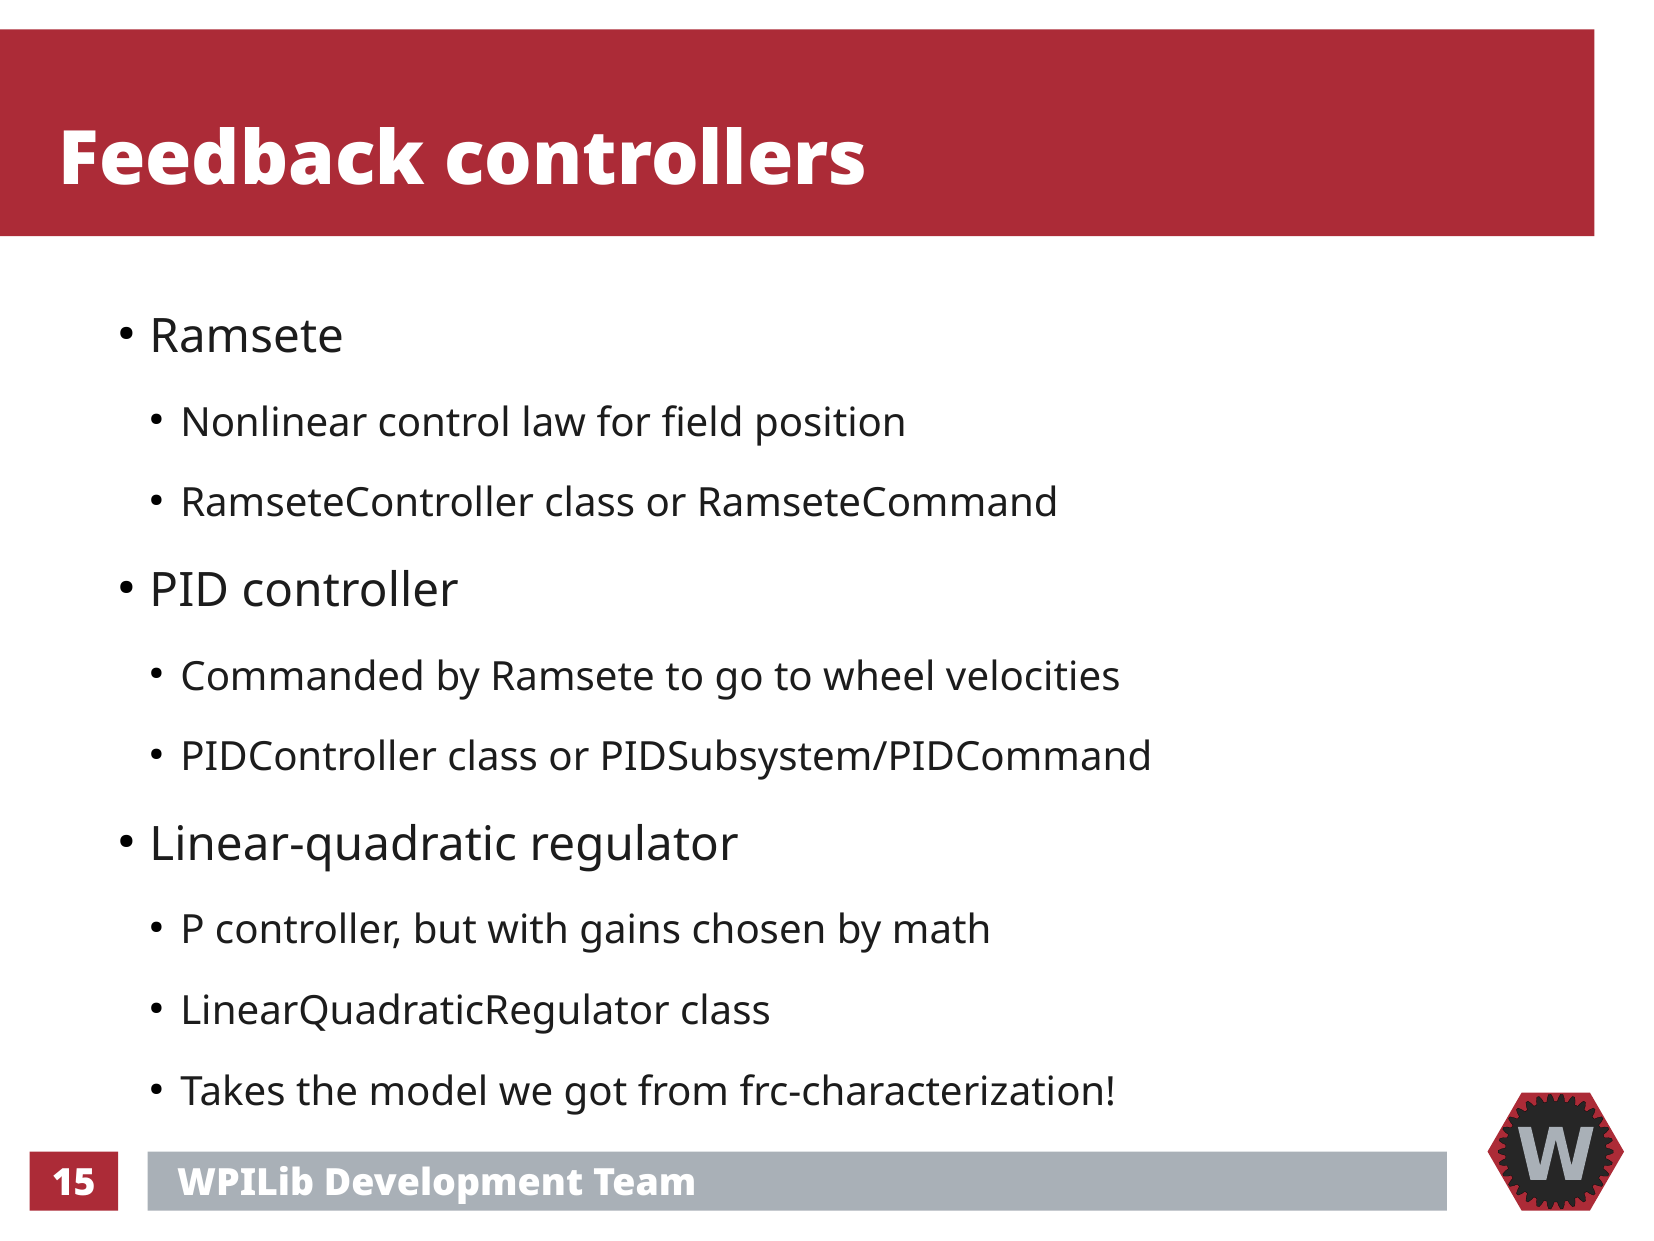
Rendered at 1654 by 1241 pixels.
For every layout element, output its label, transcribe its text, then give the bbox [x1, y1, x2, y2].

title Feedback controllers [59, 59, 1595, 207]
list Ramsete Nonlinear control law for field position RamseteController class or RamseteCommand PID controller Commanded by Ramsete to go to wheel velocities PIDController class or PIDSubsystem/PIDCommand Linear-quadratic regulator P controller, but with gains chosen by math LinearQuadraticRegulator class Takes the model we got from frc-characterization! [118, 295, 1613, 1123]
